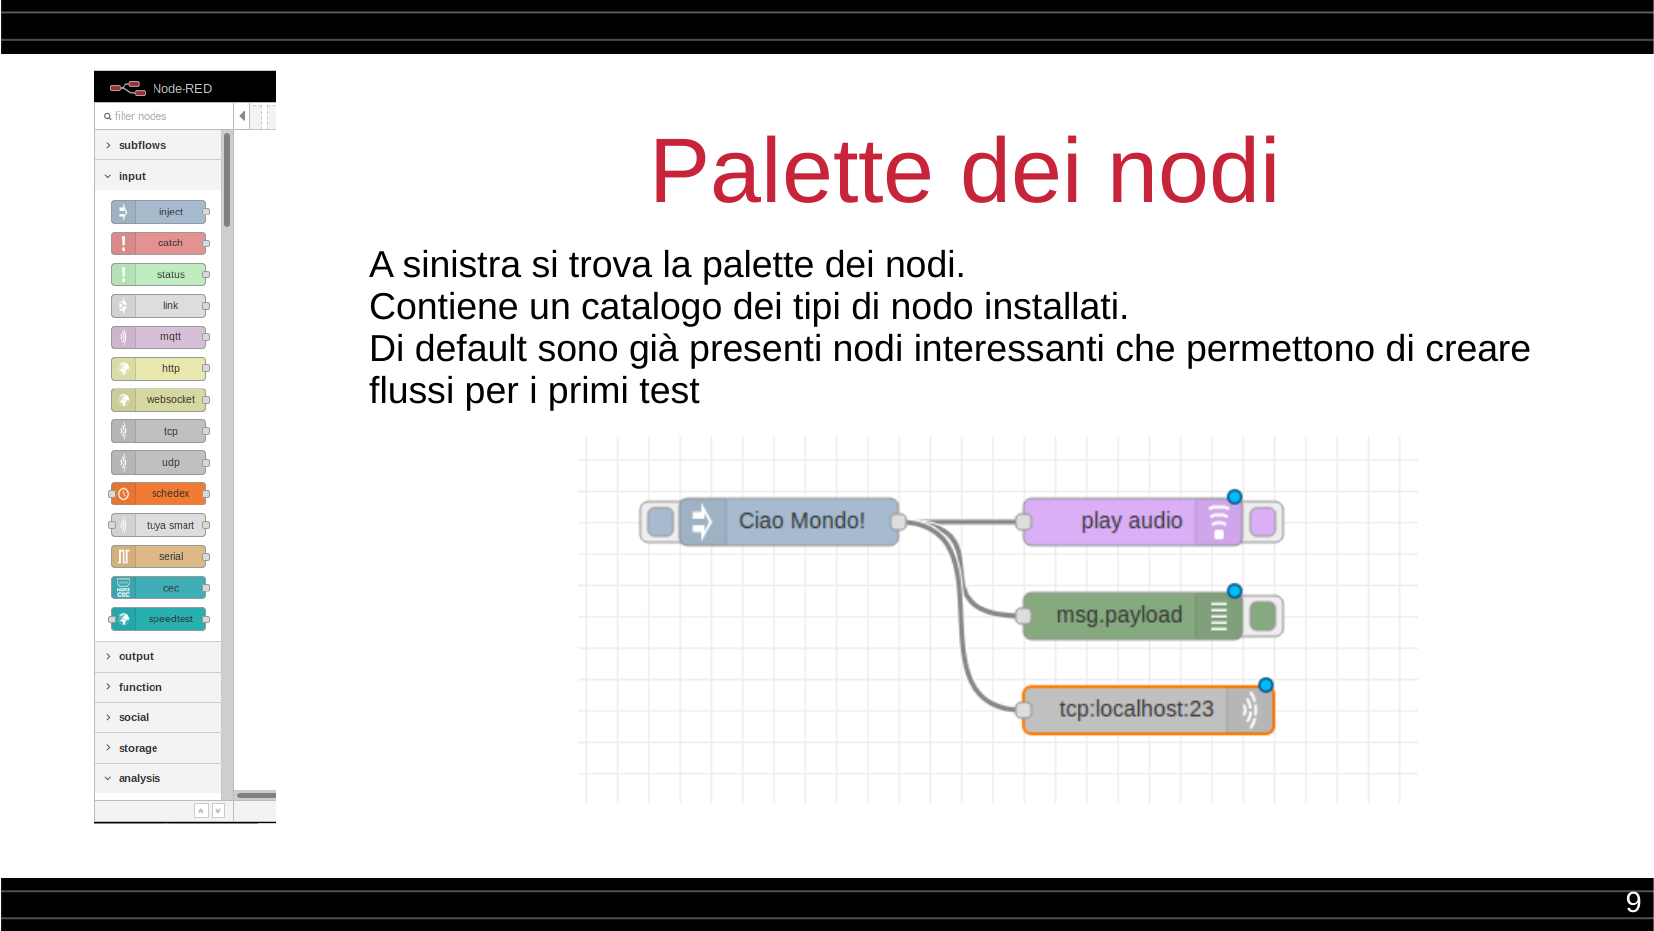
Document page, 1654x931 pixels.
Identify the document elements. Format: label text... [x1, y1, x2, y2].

title Palette dei nodi [649, 92, 1571, 249]
picture [1, 0, 1654, 54]
picture [578, 436, 1418, 803]
text_box A sinistra si trova la palette dei nodi. Contiene un catalogo dei tipi di nodo installati. Di default sono già presenti nodi interessanti che permettono di creare flussi per i primi test [354, 236, 1560, 419]
picture [94, 70, 276, 824]
picture [1, 878, 1654, 931]
